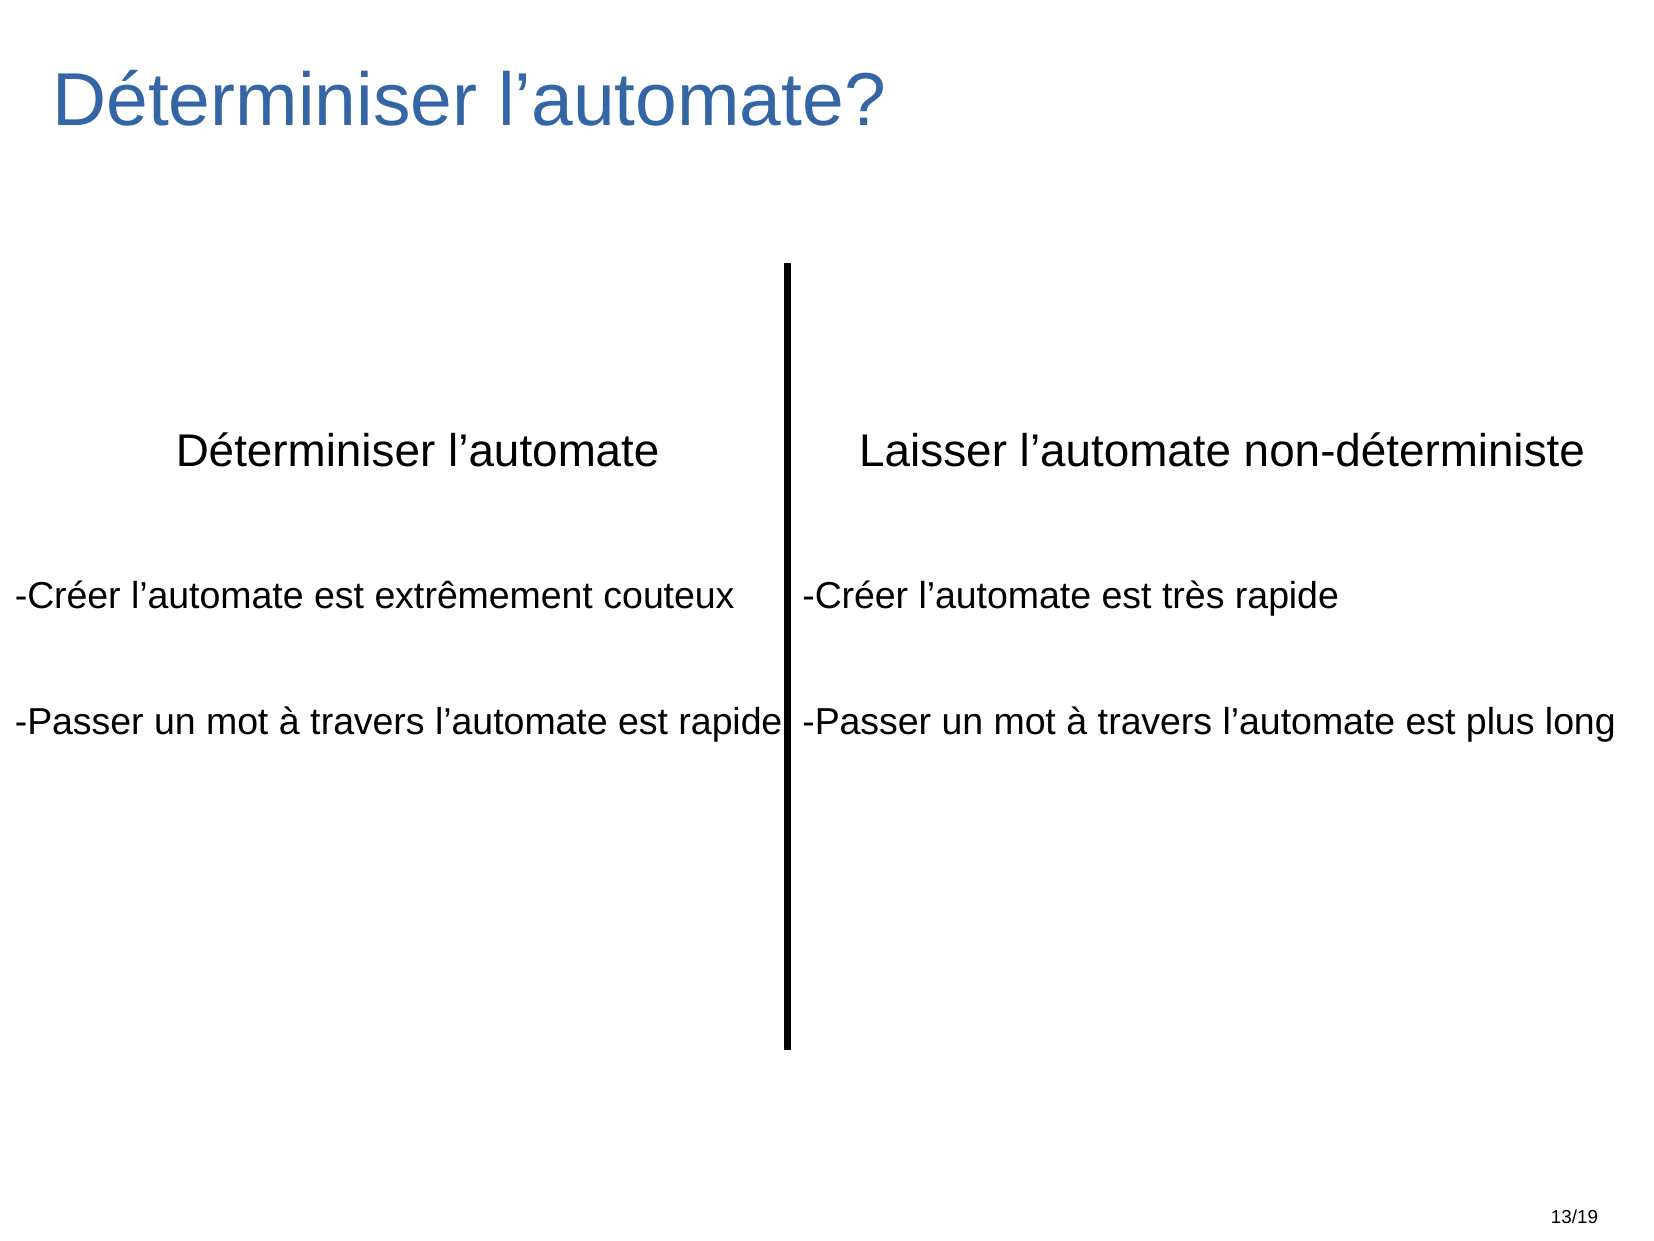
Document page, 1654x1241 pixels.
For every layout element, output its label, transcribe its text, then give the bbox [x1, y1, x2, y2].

text_box Déterminiser l’automate? [37, 50, 938, 151]
text_box -Créer l’automate est extrêmement couteux -Passer un mot à travers l’automate est rapide [0, 567, 787, 751]
text_box Déterminiser l’automate [161, 417, 674, 484]
text_box Laisser l’automate non-déterministe [844, 417, 1599, 484]
text_box -Créer l’automate est très rapide -Passer un mot à travers l’automate est plus long [787, 567, 1632, 751]
text_box 13/19 [1536, 1198, 1613, 1235]
